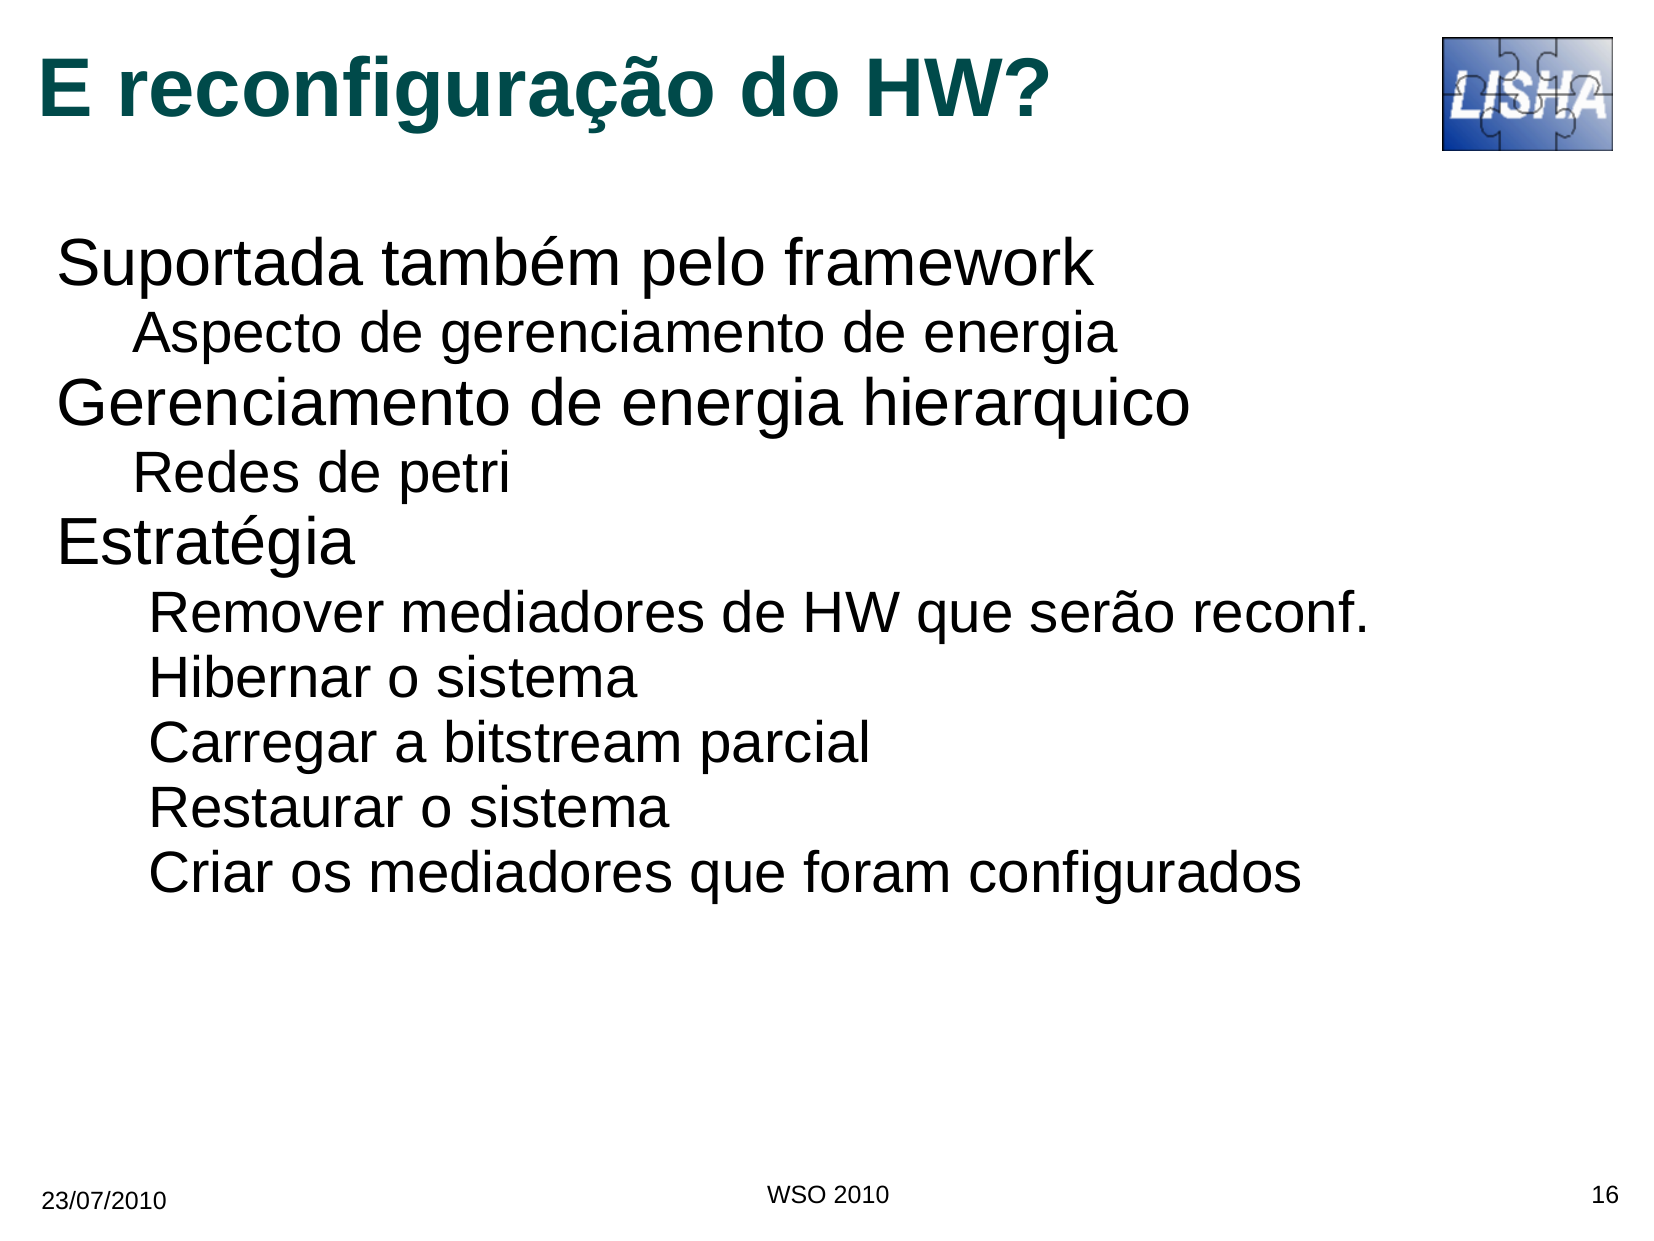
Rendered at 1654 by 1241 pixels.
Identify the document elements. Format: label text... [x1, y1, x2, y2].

list Suportada também pelo framework Aspecto de gerenciamento de energia Gerenciamento de energia hierarquico Redes de petri Estratégia Remover mediadores de HW que serão reconf. Hibernar o sistema Carregar a bitstream parcial Restaurar o sistema Criar os mediadores que foram configurados [37, 225, 1613, 1163]
picture [1442, 37, 1613, 151]
title E reconfiguração do HW? [37, 37, 1426, 151]
